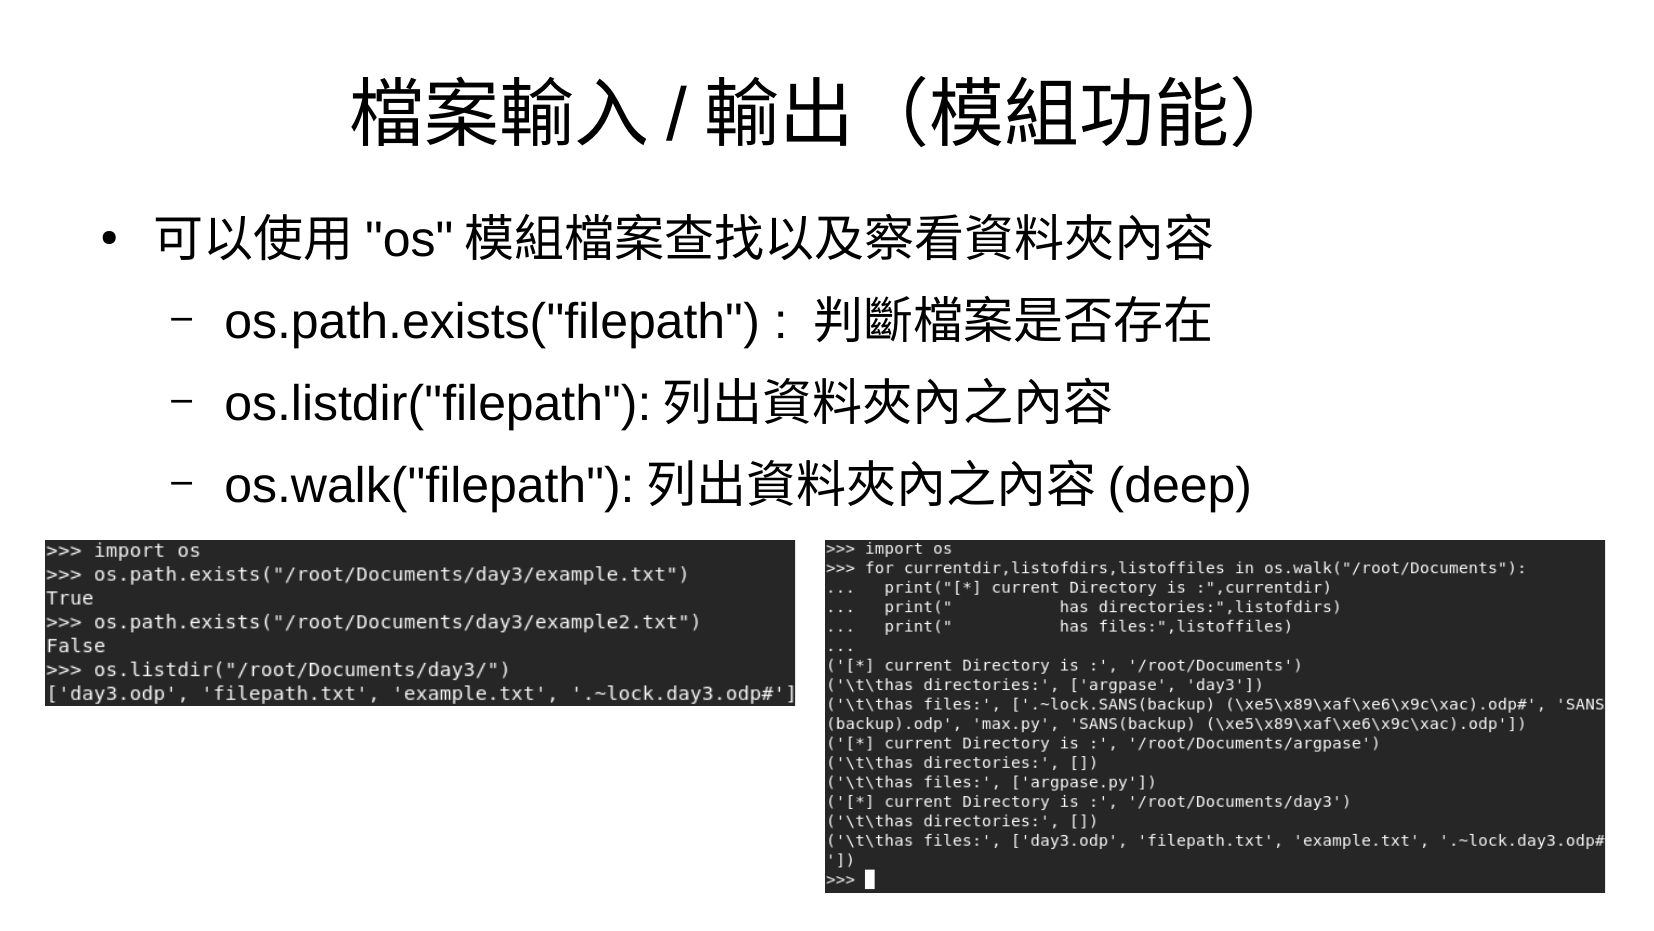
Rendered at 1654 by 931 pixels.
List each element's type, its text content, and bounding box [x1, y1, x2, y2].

title 檔案輸入/輸出（模組功能） [82, 37, 1571, 193]
list 可以使用"os"模組檔案查找以及察看資料夾內容 os.path.exists("filepath") : 判斷檔案是否存在 os.listdir("filepath"):列出資料夾內之內容 os.walk("filepath"):列出資料夾內之內容(deep) [82, 210, 1571, 750]
picture [45, 540, 796, 706]
picture [825, 540, 1606, 893]
